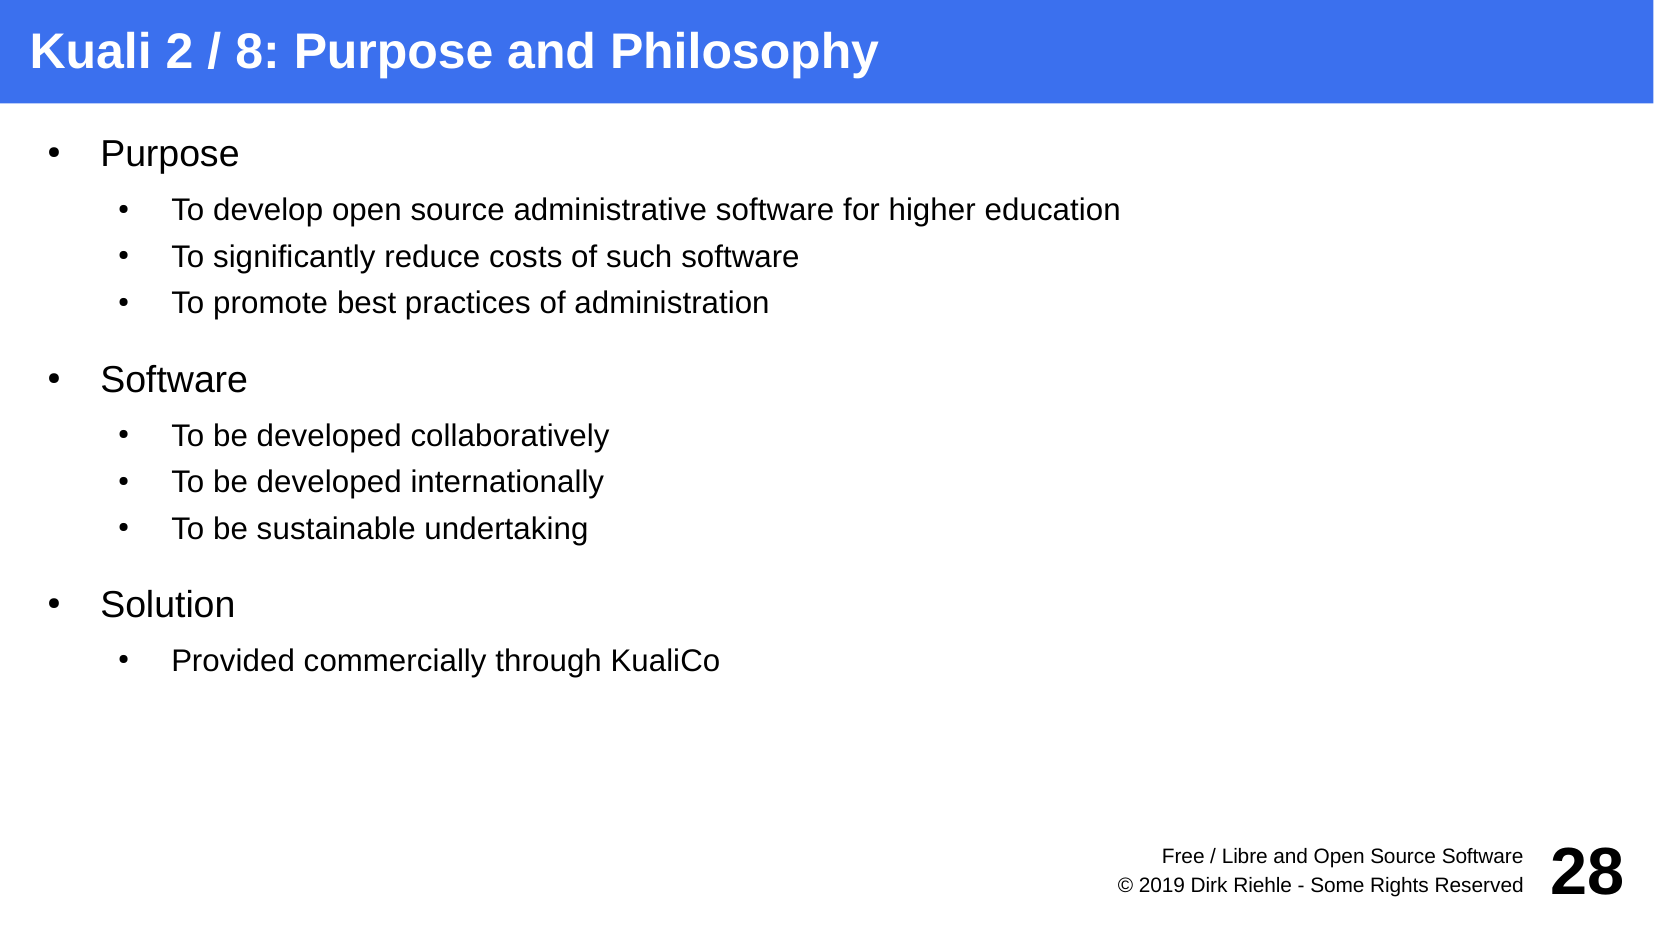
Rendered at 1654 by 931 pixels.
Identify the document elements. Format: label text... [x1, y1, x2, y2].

title Kuali 2 / 8: Purpose and Philosophy [0, 0, 1654, 104]
list Purpose To develop open source administrative software for higher education To significantly reduce costs of such software To promote best practices of administration Software To be developed collaboratively To be developed internationally To be sustainable undertaking Solution Provided commercially through KualiCo [29, 132, 1625, 813]
